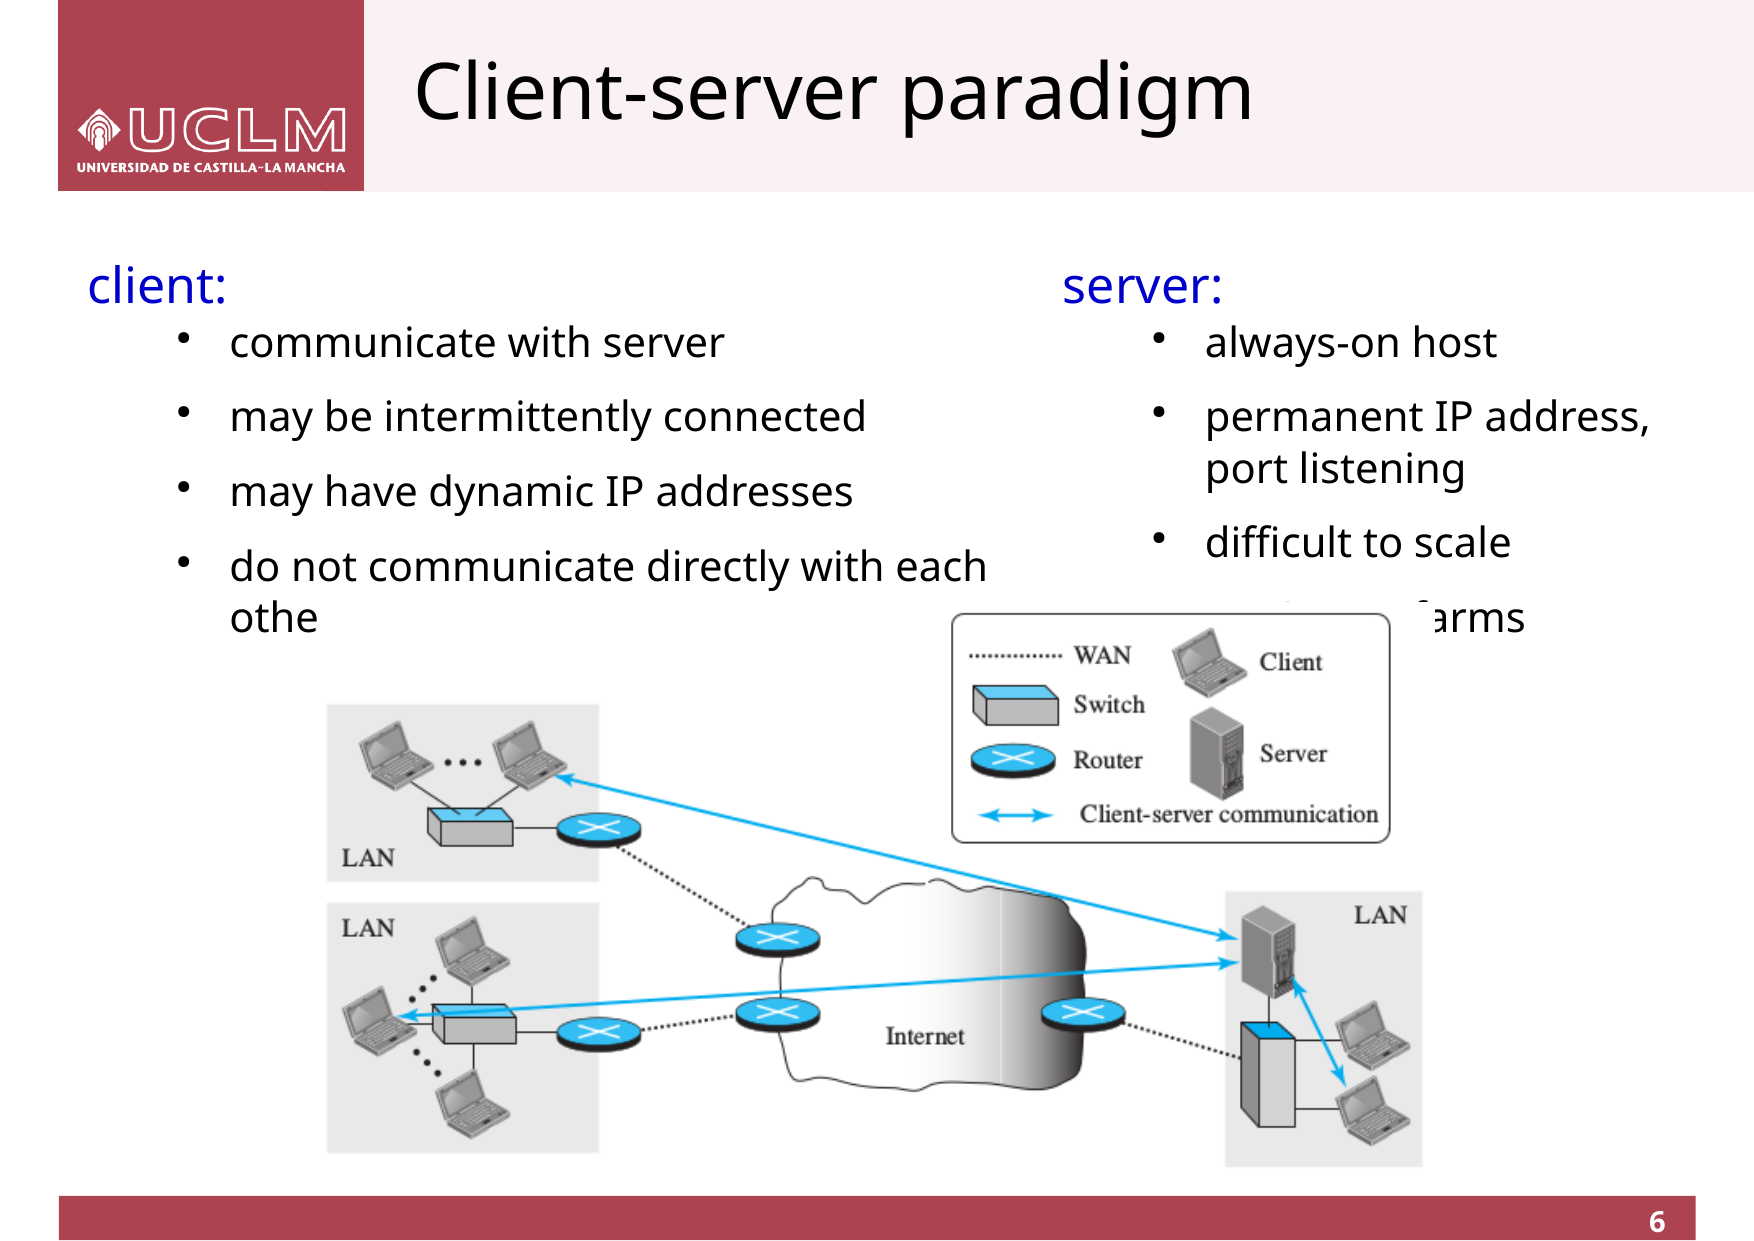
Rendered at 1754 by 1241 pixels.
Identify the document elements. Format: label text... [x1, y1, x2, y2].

list client: communicate with server may be intermittently connected may have dynamic IP addresses do not communicate directly with each other [87, 254, 1034, 974]
title Client-server paradigm [413, 0, 1667, 198]
picture [58, 0, 364, 191]
list server: always-on host permanent IP address, port listening difficult to scale Server farms [1062, 254, 1667, 974]
picture [318, 602, 1435, 1182]
